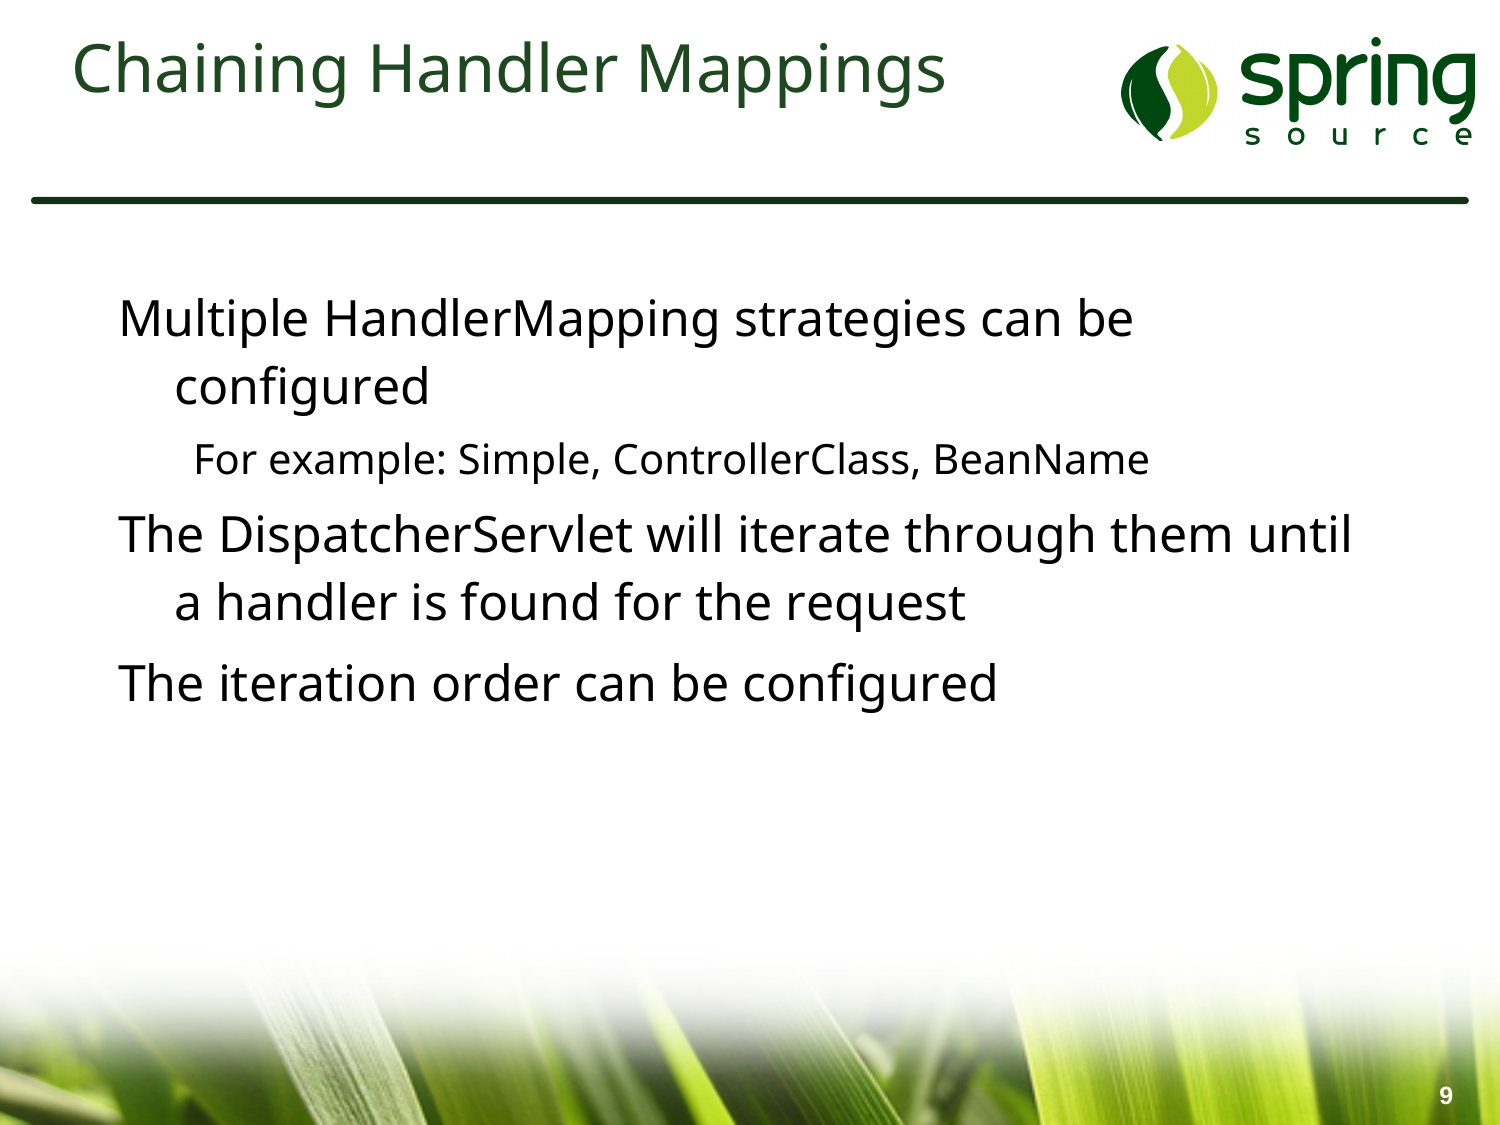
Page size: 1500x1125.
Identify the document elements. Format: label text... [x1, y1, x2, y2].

title Chaining Handler Mappings [56, 13, 1089, 176]
picture [0, 944, 1500, 1125]
picture [1121, 37, 1475, 145]
list Multiple HandlerMapping strategies can be configured For example: Simple, ControllerClass, BeanName The DispatcherServlet will iterate through them until a handler is found for the request The iteration order can be configured [103, 275, 1394, 938]
